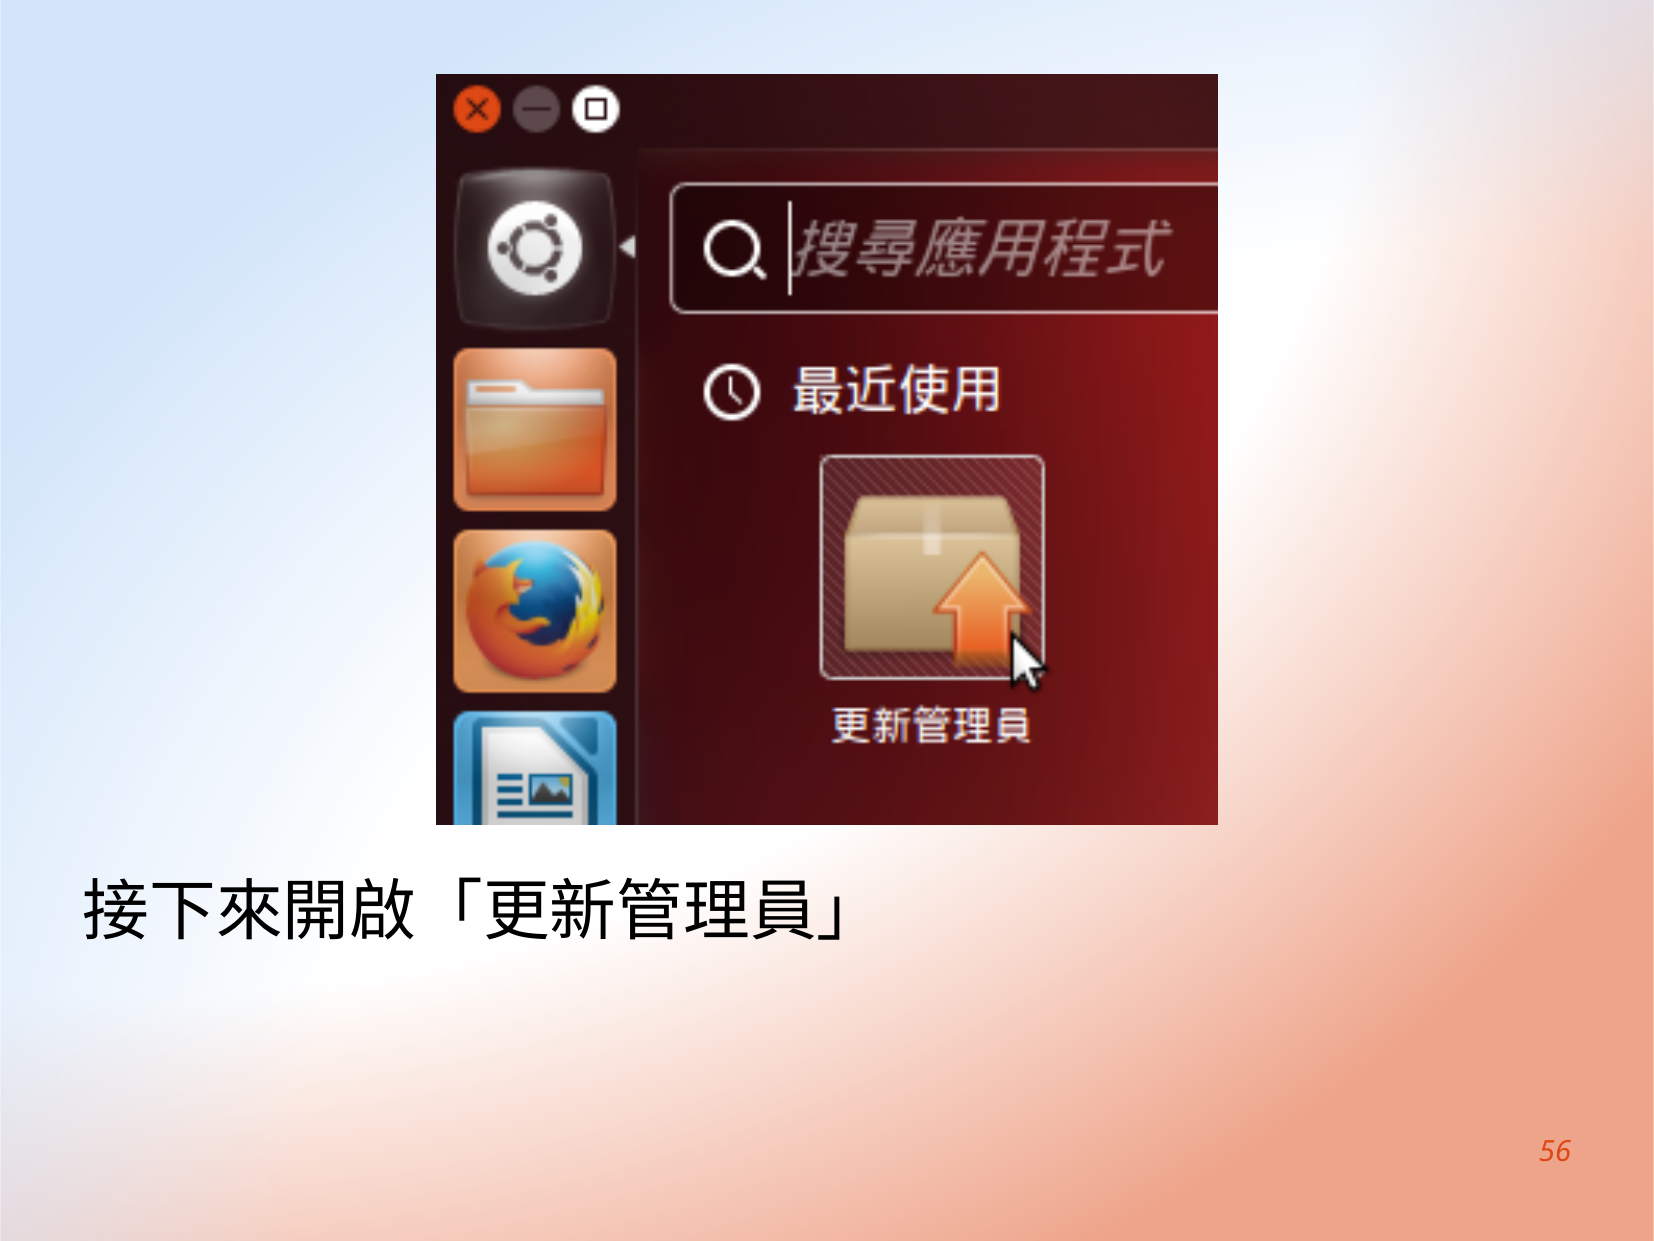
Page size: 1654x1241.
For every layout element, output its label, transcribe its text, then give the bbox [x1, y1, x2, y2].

list 接下來開啟「更新管理員」 [82, 857, 1571, 1201]
picture [0, 0, 1654, 1241]
